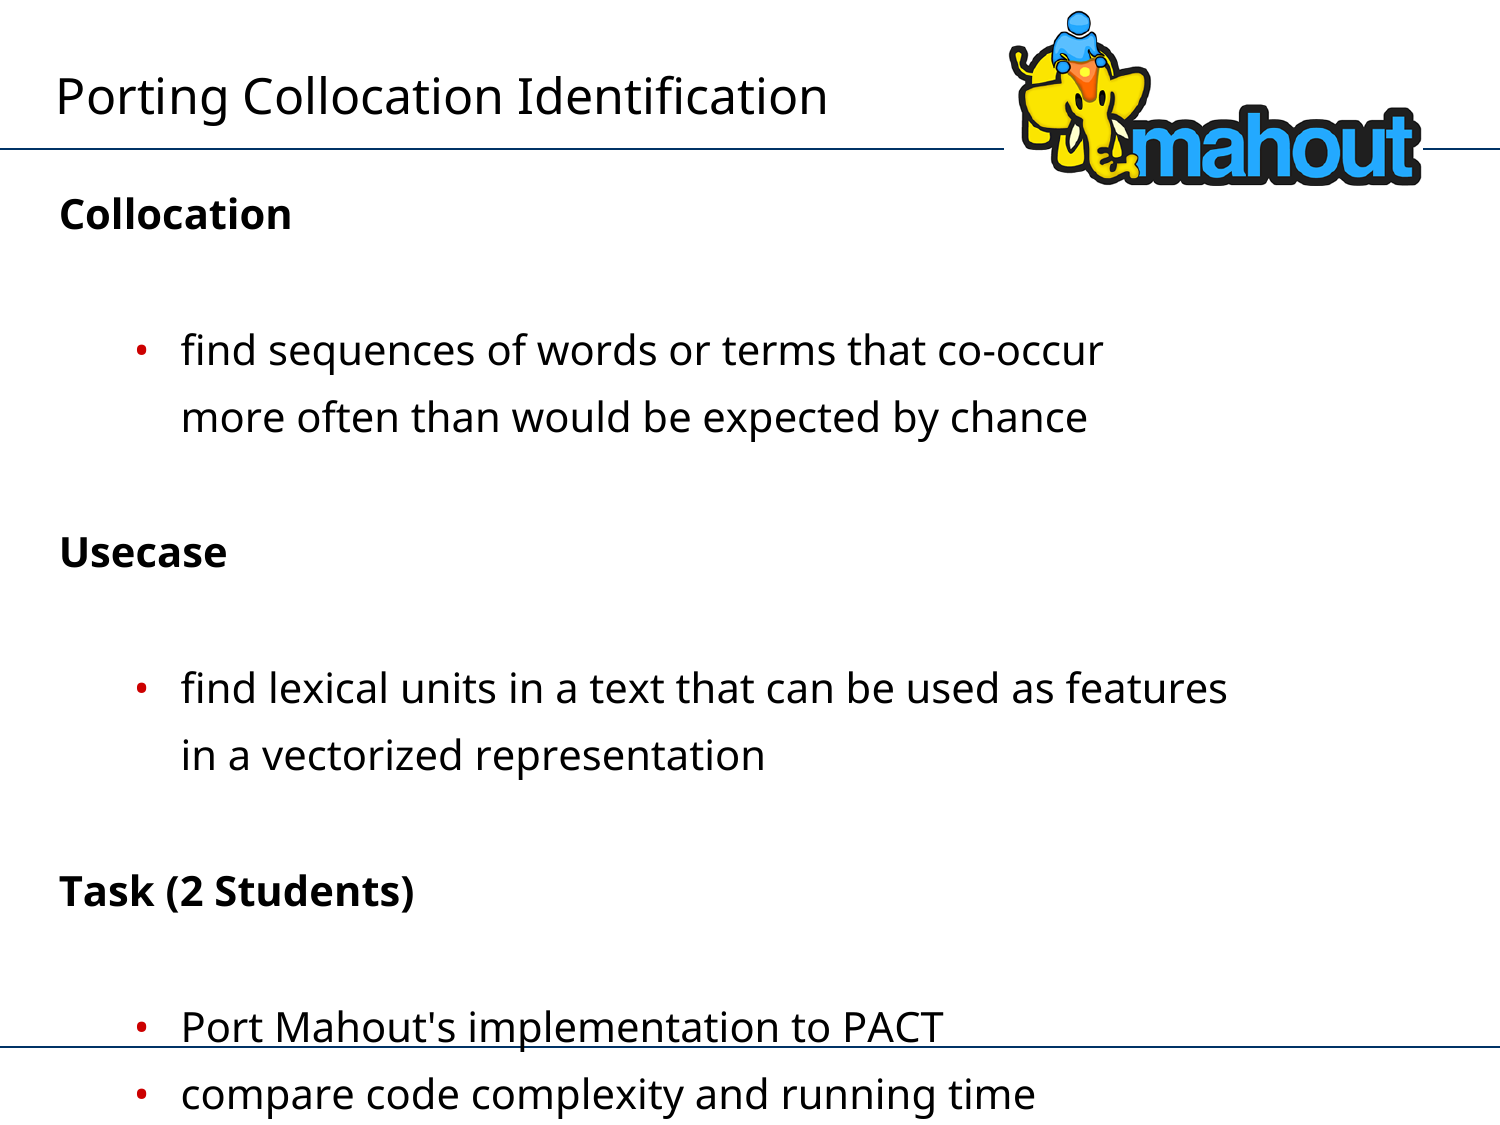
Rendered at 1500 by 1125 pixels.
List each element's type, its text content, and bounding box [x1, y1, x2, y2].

picture [1004, 10, 1423, 177]
list Collocation find sequences of words or terms that co-occur more often than would be expected by chance Usecase find lexical units in a text that can be used as features in a vectorized representation Task (2 Students) Port Mahout's implementation to PACT compare code complexity and running time [44, 177, 1450, 1070]
title Porting Collocation Identification [41, 0, 1016, 138]
